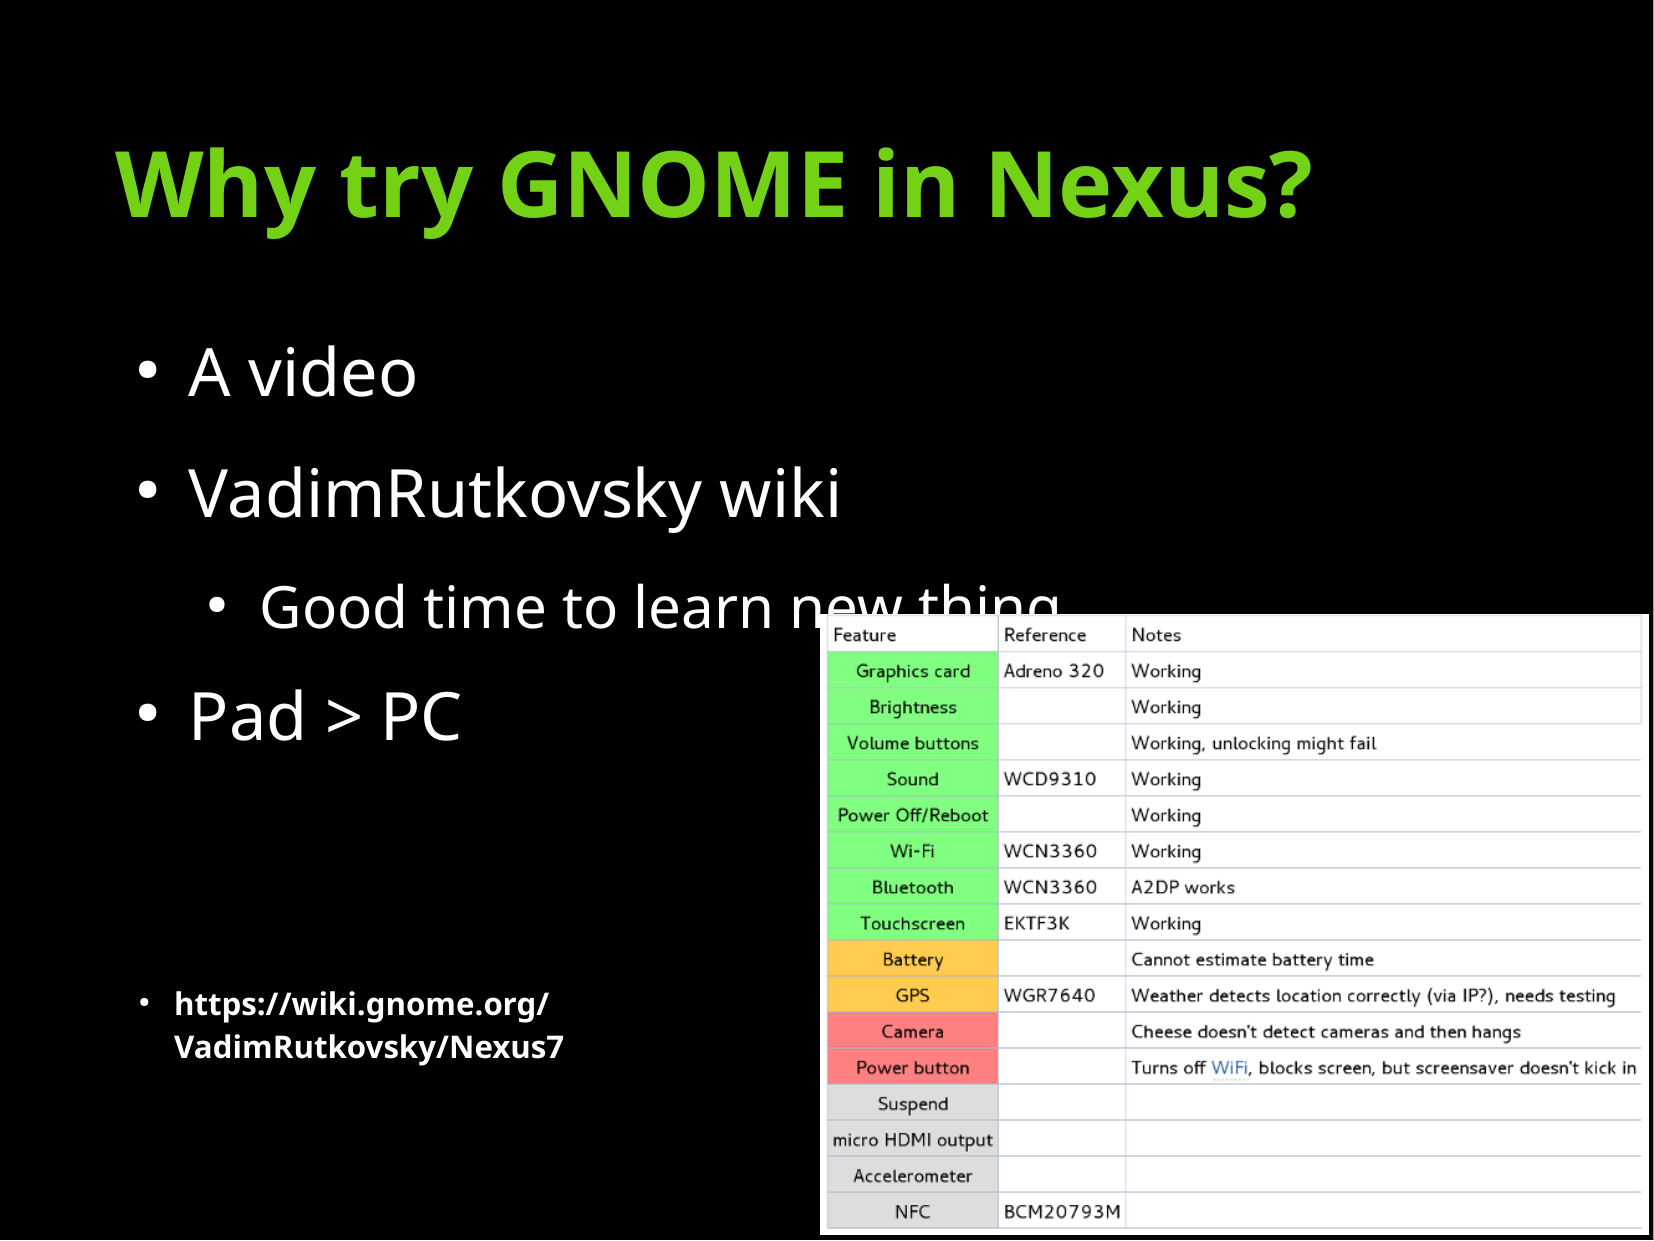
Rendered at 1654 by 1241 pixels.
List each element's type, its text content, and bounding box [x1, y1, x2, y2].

list A video VadimRutkovsky wiki Good time to learn new thing Pad > PC [118, 325, 1536, 1045]
title Why try GNOME in Nexus? [115, 78, 1539, 287]
text_box https://wiki.gnome.org/VadimRutkovsky/Nexus7 [88, 974, 798, 1123]
picture [820, 614, 1649, 1235]
